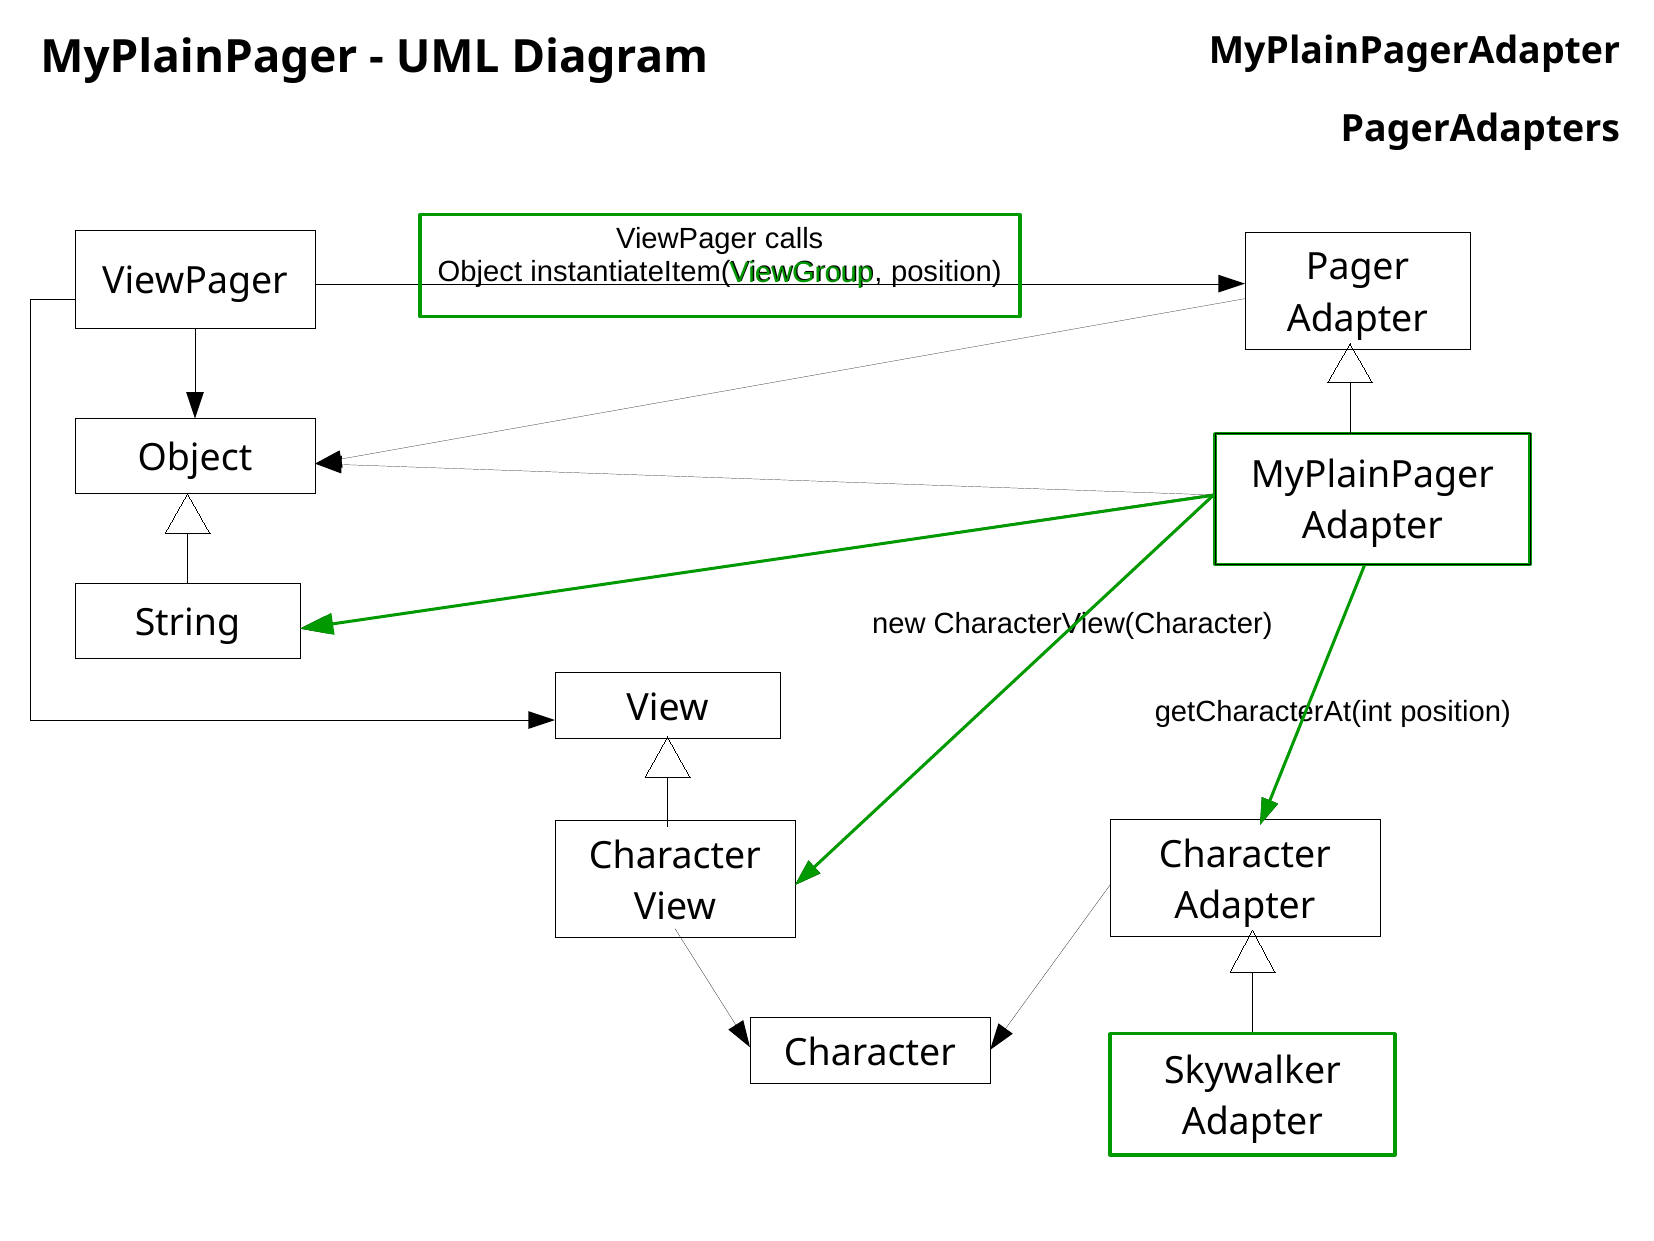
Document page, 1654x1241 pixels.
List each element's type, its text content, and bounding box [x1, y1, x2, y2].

text_box Pager Adapter [1245, 238, 1471, 344]
text_box new CharacterView(Character) [1053, 600, 1291, 648]
text_box getCharacterAt(int position) [1140, 687, 1313, 736]
table_header MyPlainPager - UML Diagram [27, 16, 830, 93]
text_box new CharacterView(Character) [855, 600, 1097, 648]
text_box View [555, 675, 781, 737]
text_box Character View [555, 828, 796, 931]
text_box ViewGroup [712, 247, 891, 298]
table_cell PagerAdapters [831, 94, 1635, 166]
text_box Character Adapter [1110, 825, 1381, 932]
text_box ViewPager [75, 230, 316, 329]
text_box MyPlainPager Adapter [1215, 433, 1531, 565]
table_header MyPlainPagerAdapter [831, 16, 1635, 93]
text_box String [75, 583, 301, 659]
text_box getCharacterAt(int position) [1298, 687, 1531, 736]
text_box [420, 214, 1021, 317]
text_box Skywalker Adapter [1112, 1035, 1393, 1153]
text_box Object [75, 418, 316, 494]
table_cell [27, 94, 830, 166]
text_box Character [750, 1020, 991, 1082]
